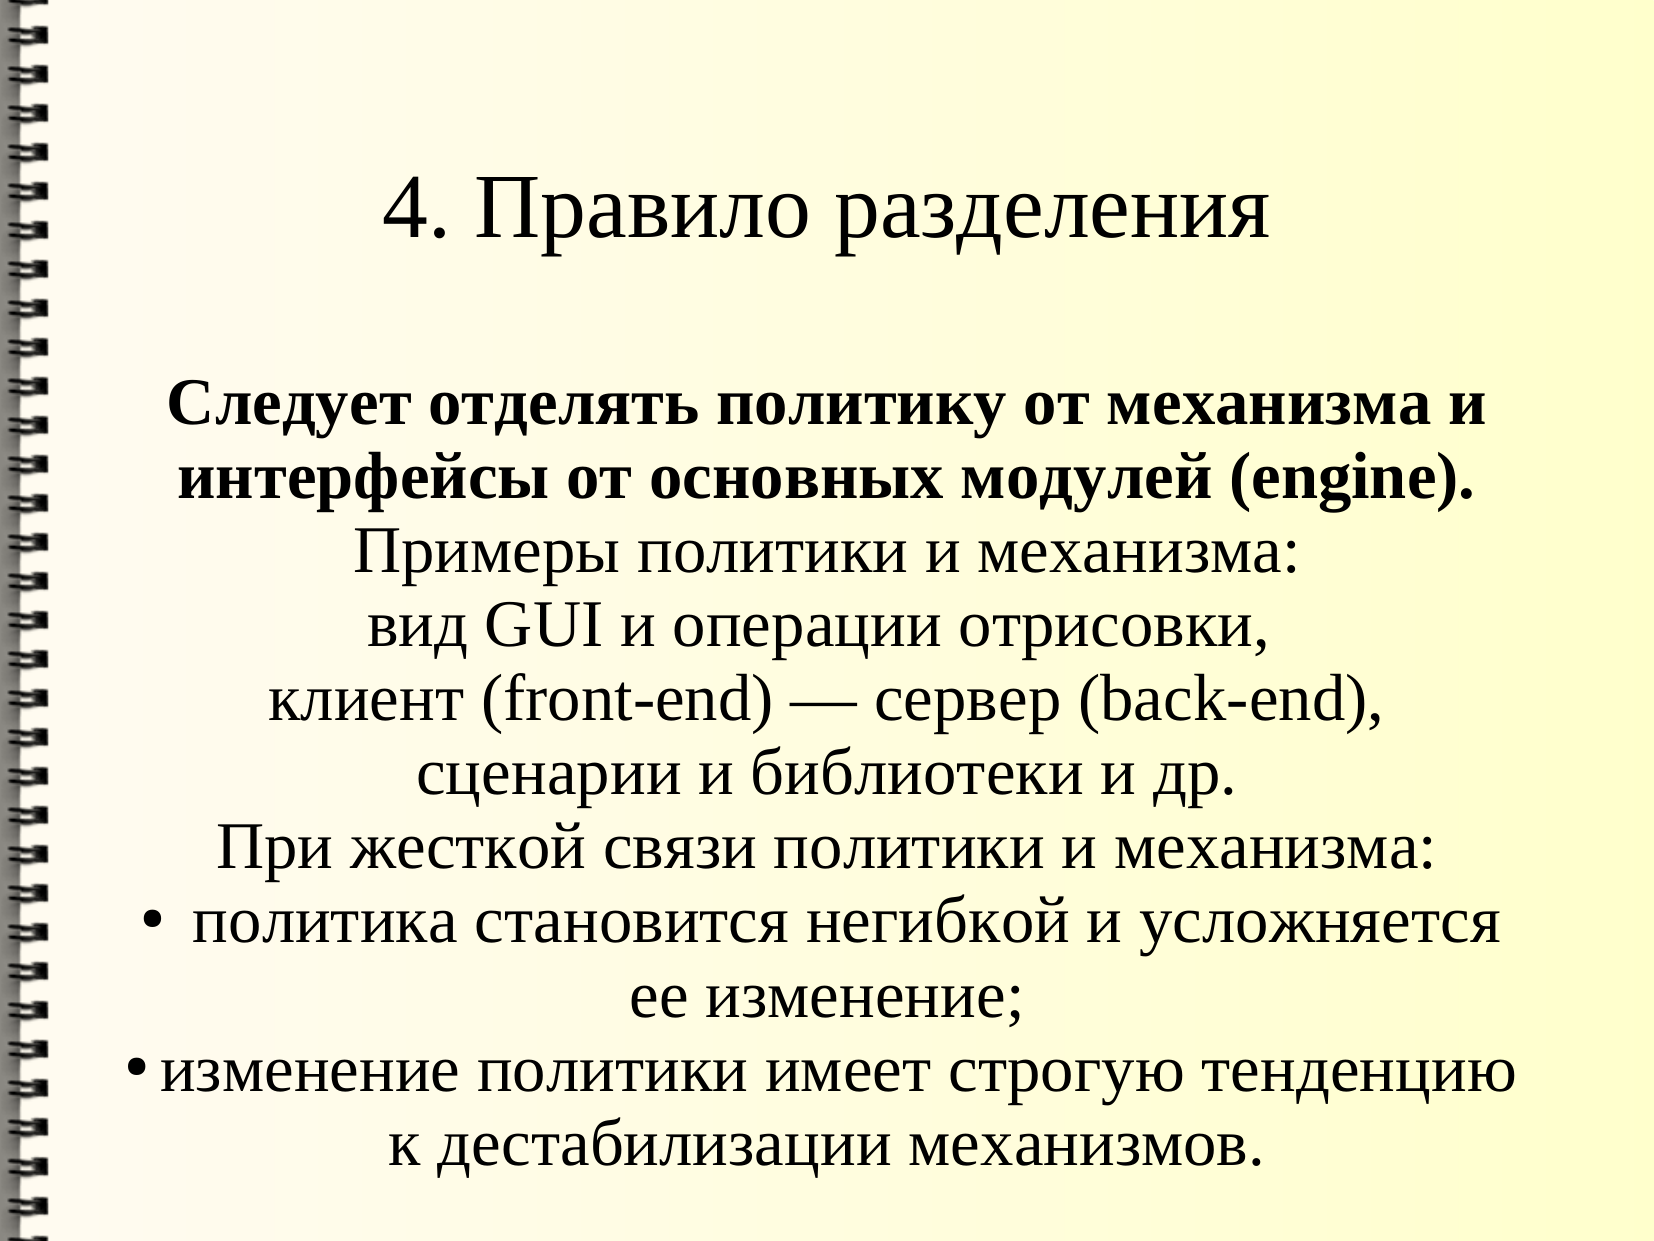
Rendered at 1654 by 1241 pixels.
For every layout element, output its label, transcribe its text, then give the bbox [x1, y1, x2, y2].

picture [0, 0, 1654, 1241]
title 4. Правило разделения [121, 102, 1534, 311]
subtitle Следует отделять политику от механизма и интерфейсы от основных модулей (engine). Примеры политики и механизма: вид GUI и операции отрисовки, клиент (front-end) — сервер (back-end), сценарии и библиотеки и др. При жесткой связи политики и механизма: политика становится негибкой и усложняется ее изменение; изменение политики имеет строгую тенденцию к дестабилизации механизмов. [121, 344, 1534, 1200]
